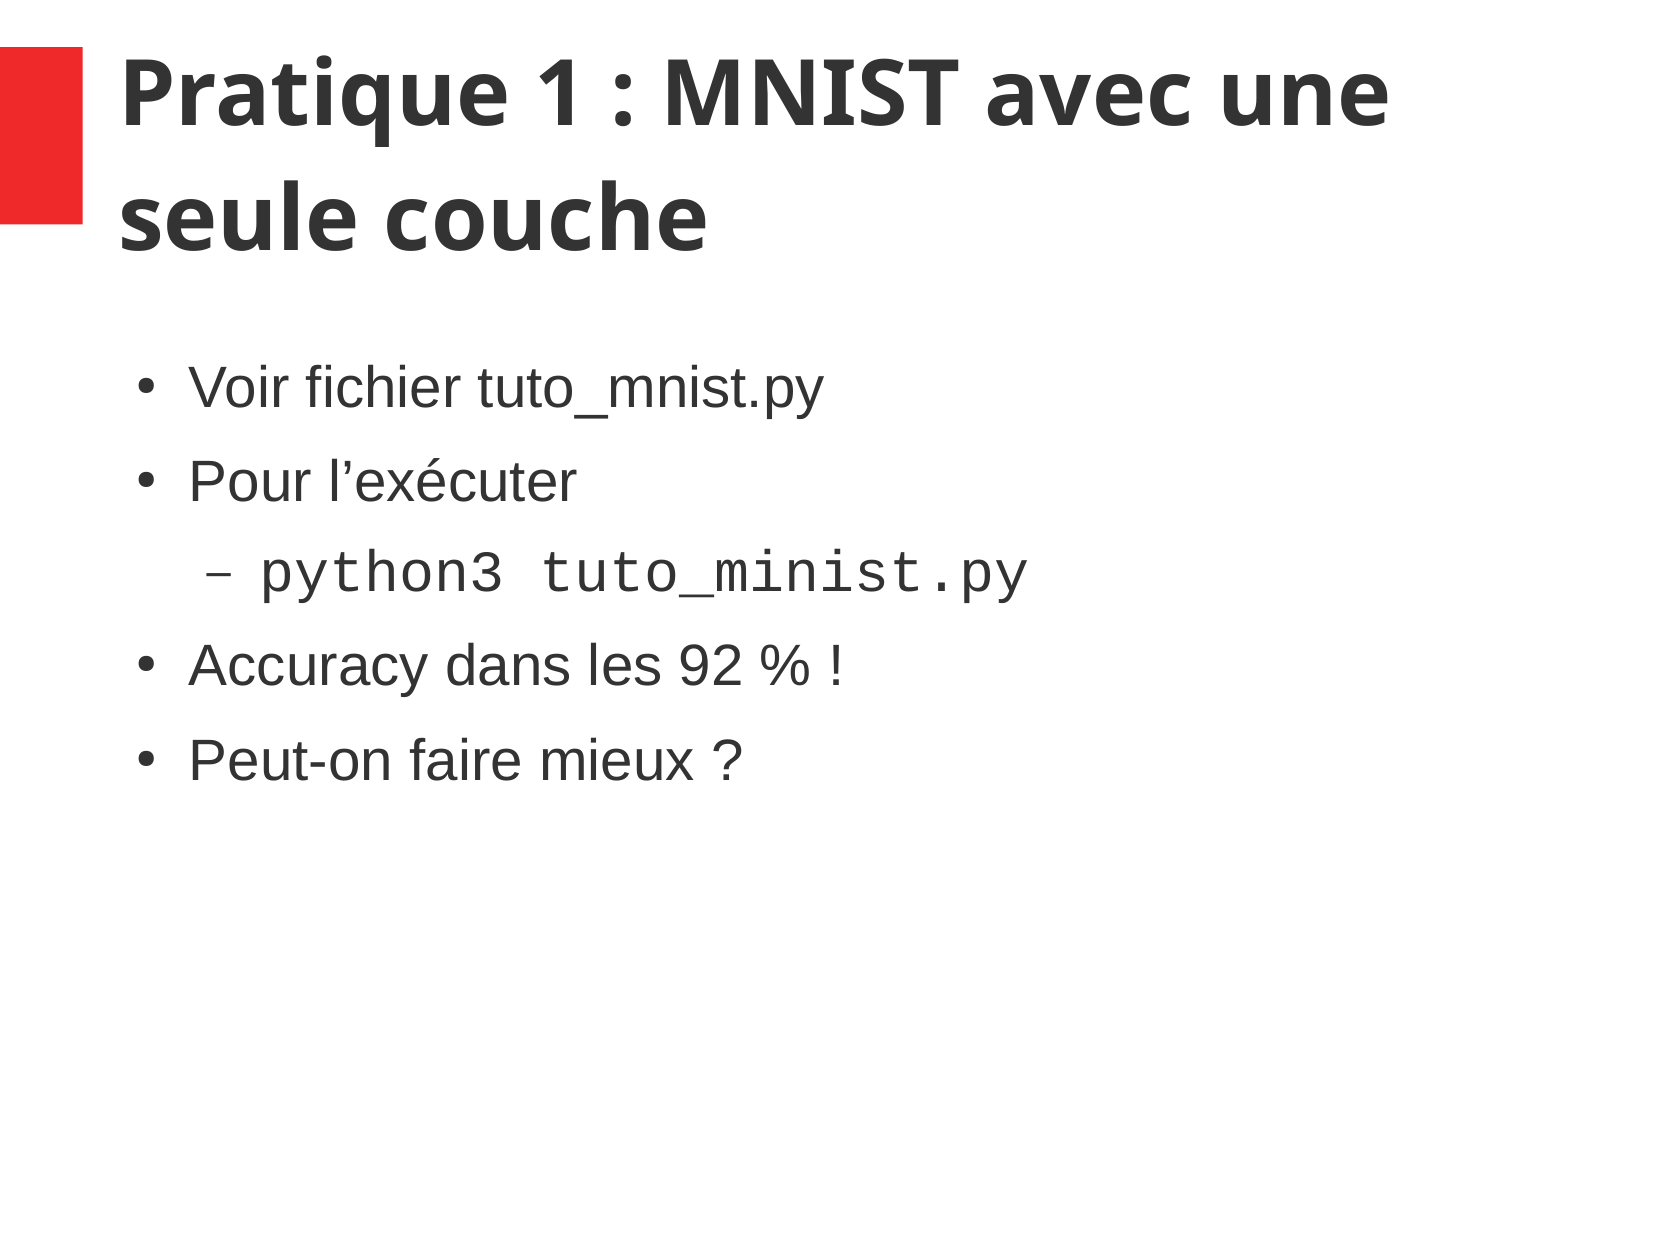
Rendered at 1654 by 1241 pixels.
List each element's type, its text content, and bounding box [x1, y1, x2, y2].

title Pratique 1 : MNIST avec une seule couche [118, 45, 1571, 260]
list Voir fichier tuto_mnist.py Pour l’exécuter python3 tuto_minist.py Accuracy dans les 92 % ! Peut-on faire mieux ? [118, 354, 1536, 1074]
